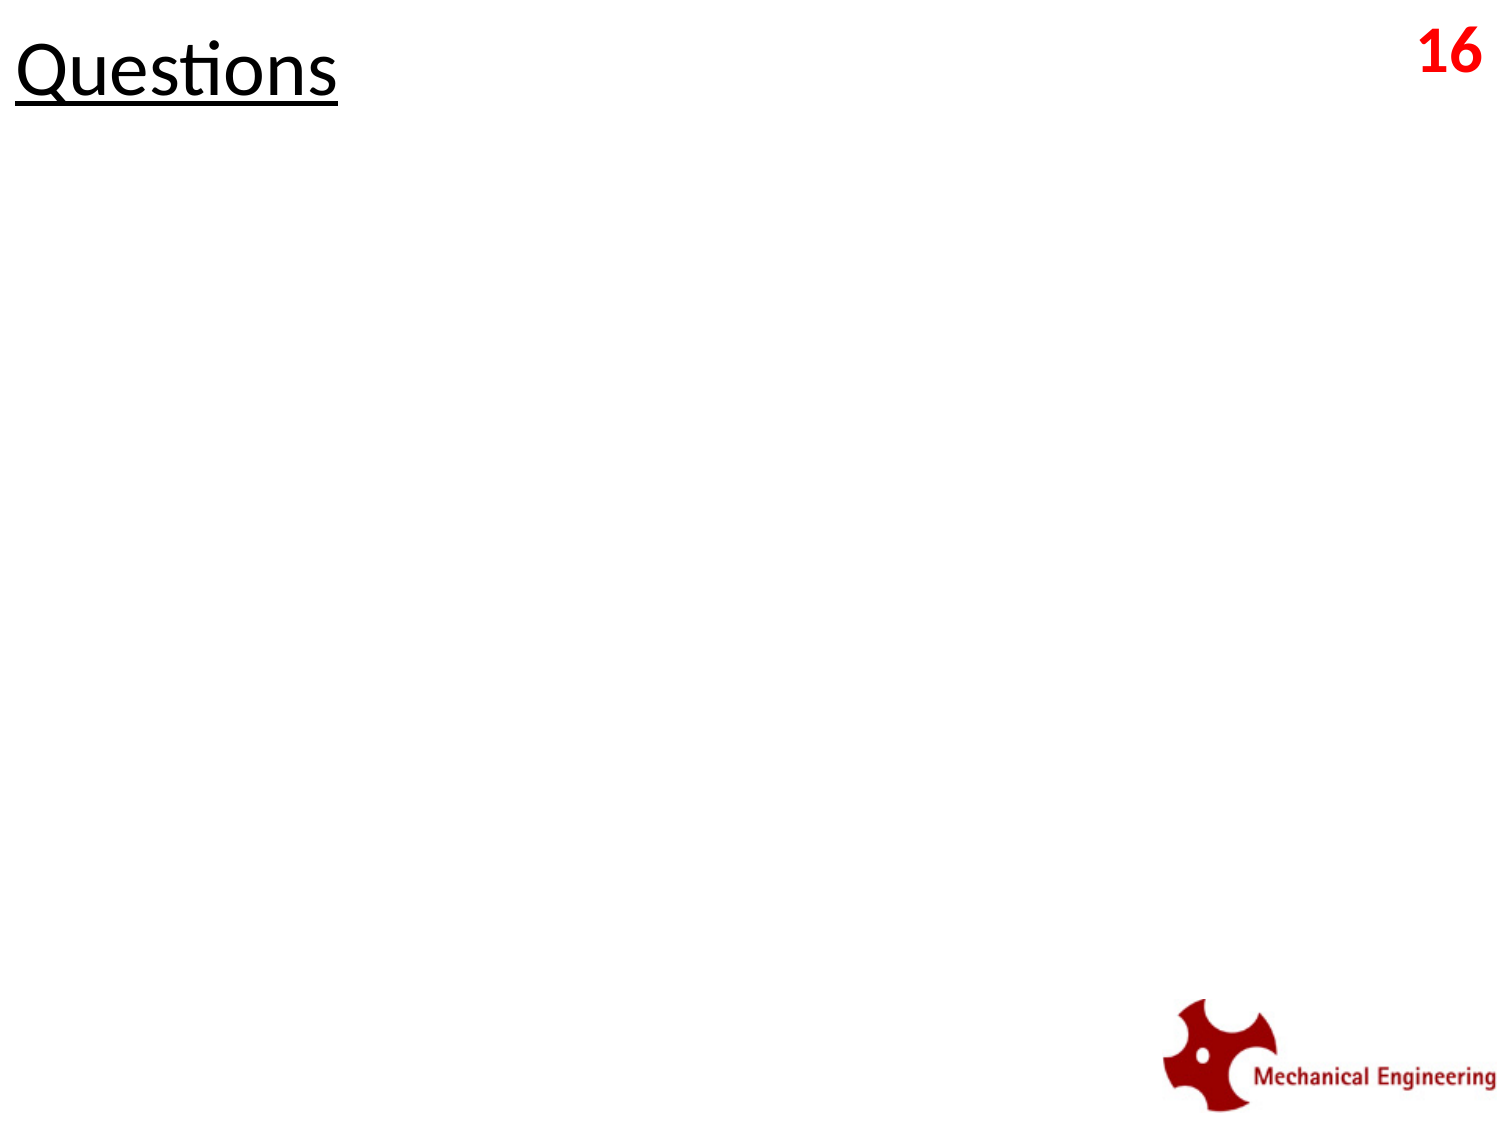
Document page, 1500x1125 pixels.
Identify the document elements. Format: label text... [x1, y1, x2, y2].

title Questions [0, 0, 1441, 158]
text_box 16 [1400, 0, 1499, 93]
picture [1162, 999, 1497, 1113]
